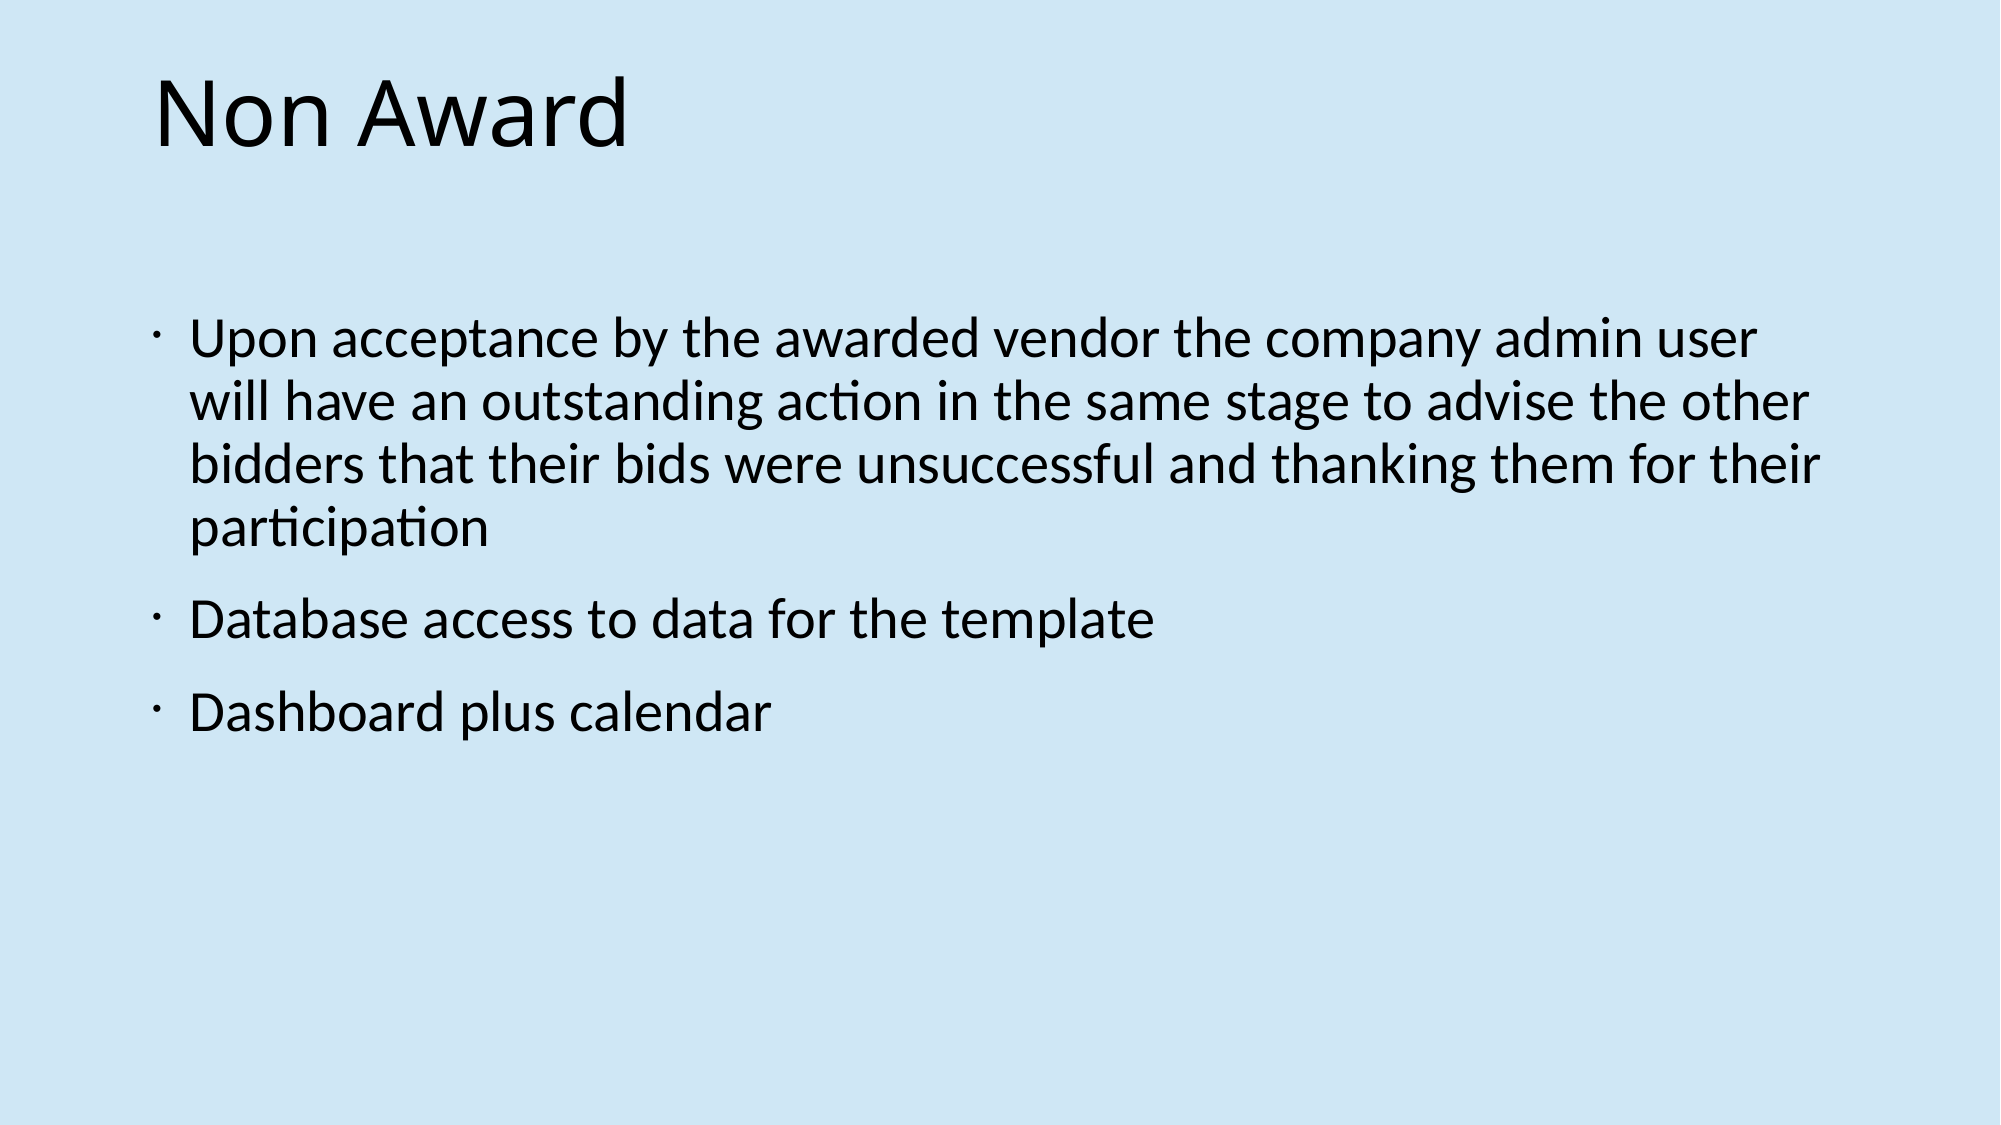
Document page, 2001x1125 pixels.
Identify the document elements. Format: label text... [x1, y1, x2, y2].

list Upon acceptance by the awarded vendor the company admin user will have an outstanding action in the same stage to advise the other bidders that their bids were unsuccessful and thanking them for their participation Database access to data for the template Dashboard plus calendar [137, 299, 1863, 1014]
title Non Award [137, 59, 1863, 278]
